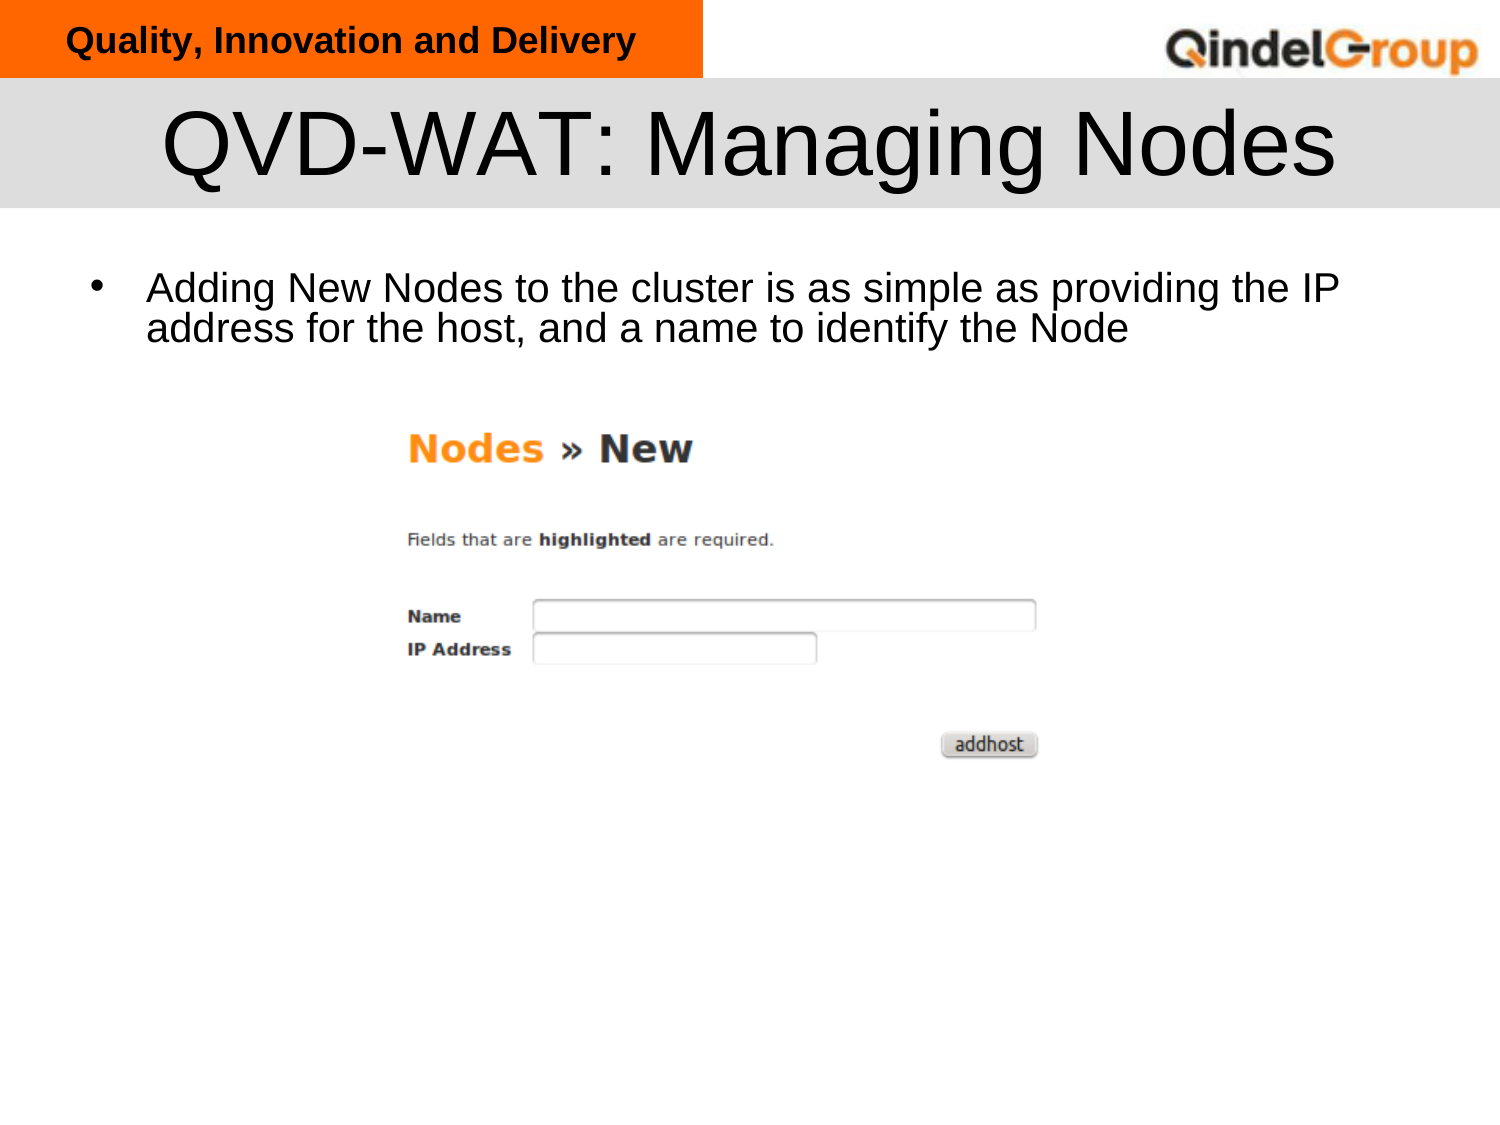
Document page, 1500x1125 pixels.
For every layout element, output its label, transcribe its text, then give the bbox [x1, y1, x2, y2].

picture [1163, 23, 1481, 78]
list Adding New Nodes to the cluster is as simple as providing the IP address for the host, and a name to identify the Node [75, 262, 1426, 1006]
title QVD-WAT: Managing Nodes [75, 45, 1426, 233]
picture [406, 422, 1126, 786]
